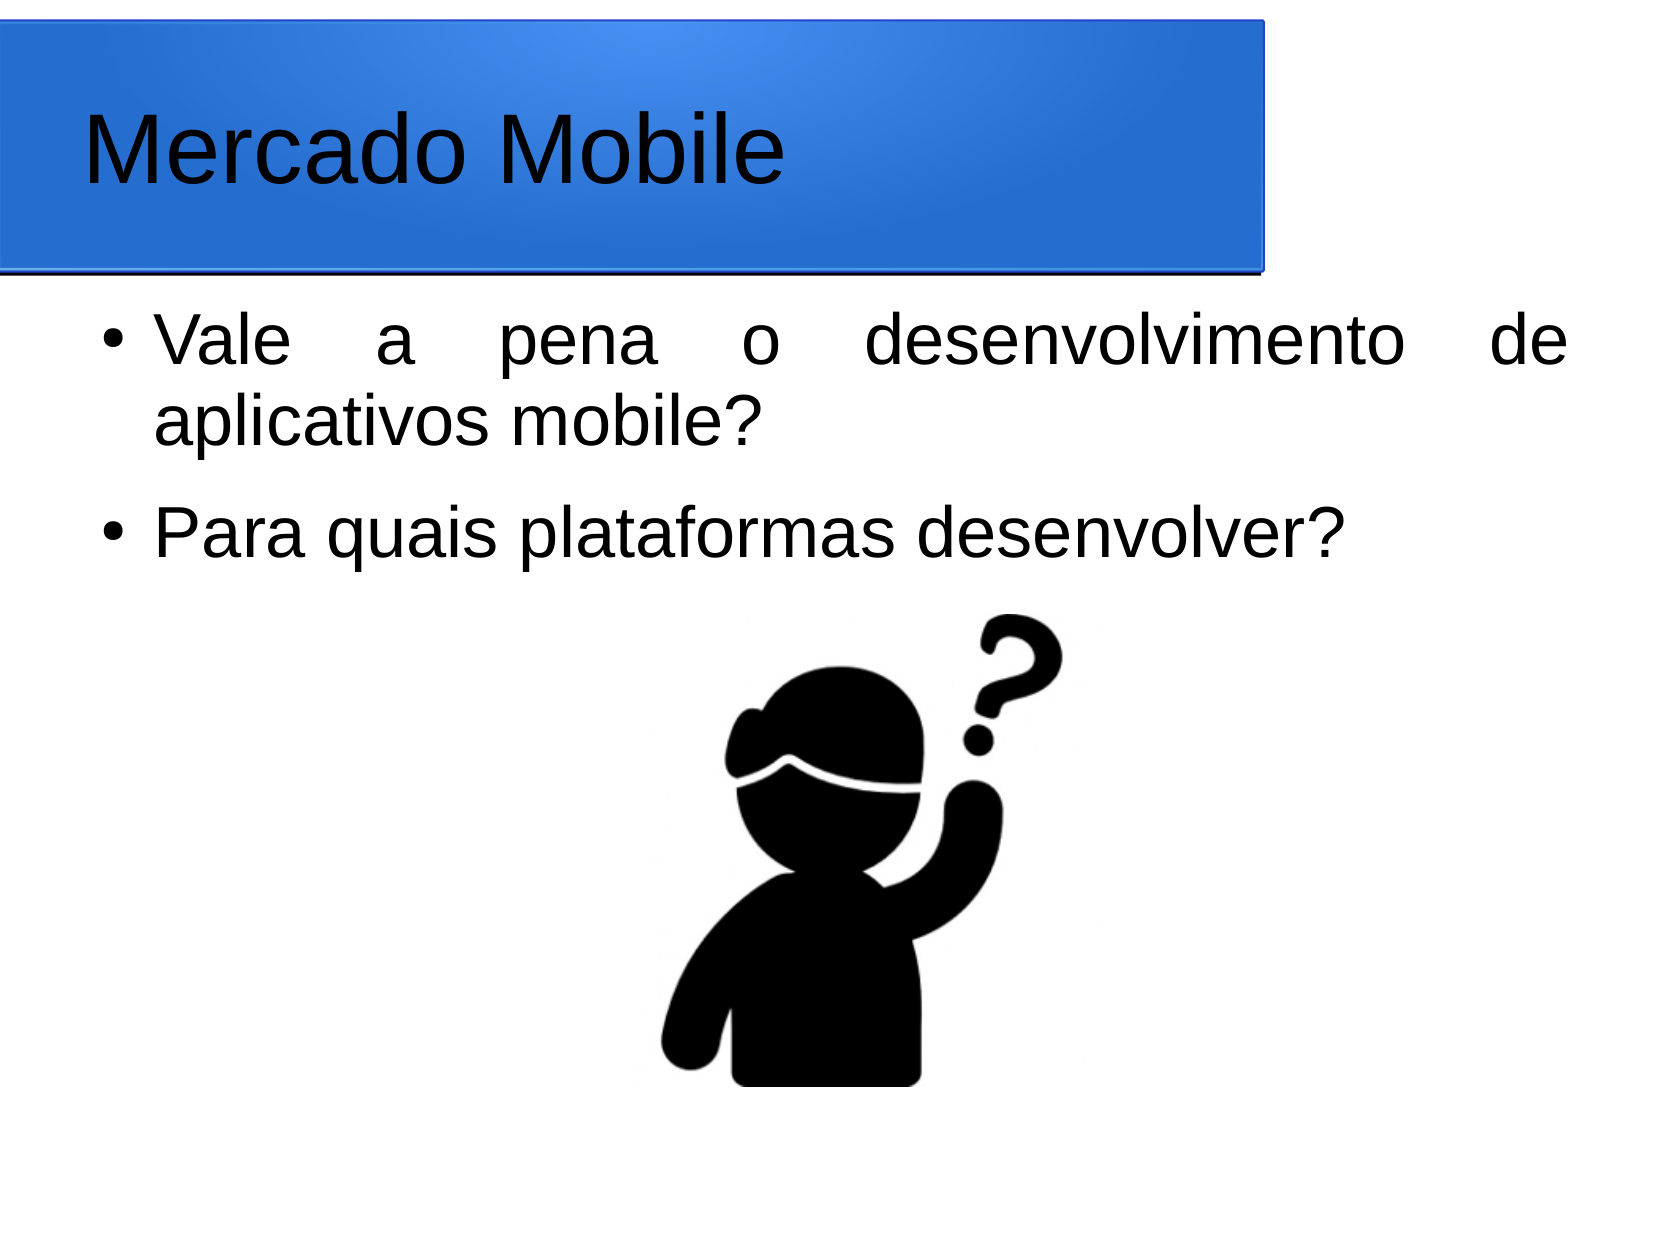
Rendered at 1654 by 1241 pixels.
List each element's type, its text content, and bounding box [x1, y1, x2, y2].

list Vale a pena o desenvolvimento de aplicativos mobile? Para quais plataformas desenvolver? [82, 299, 1571, 1019]
picture [625, 614, 1099, 1087]
title Mercado Mobile [82, 47, 1235, 252]
